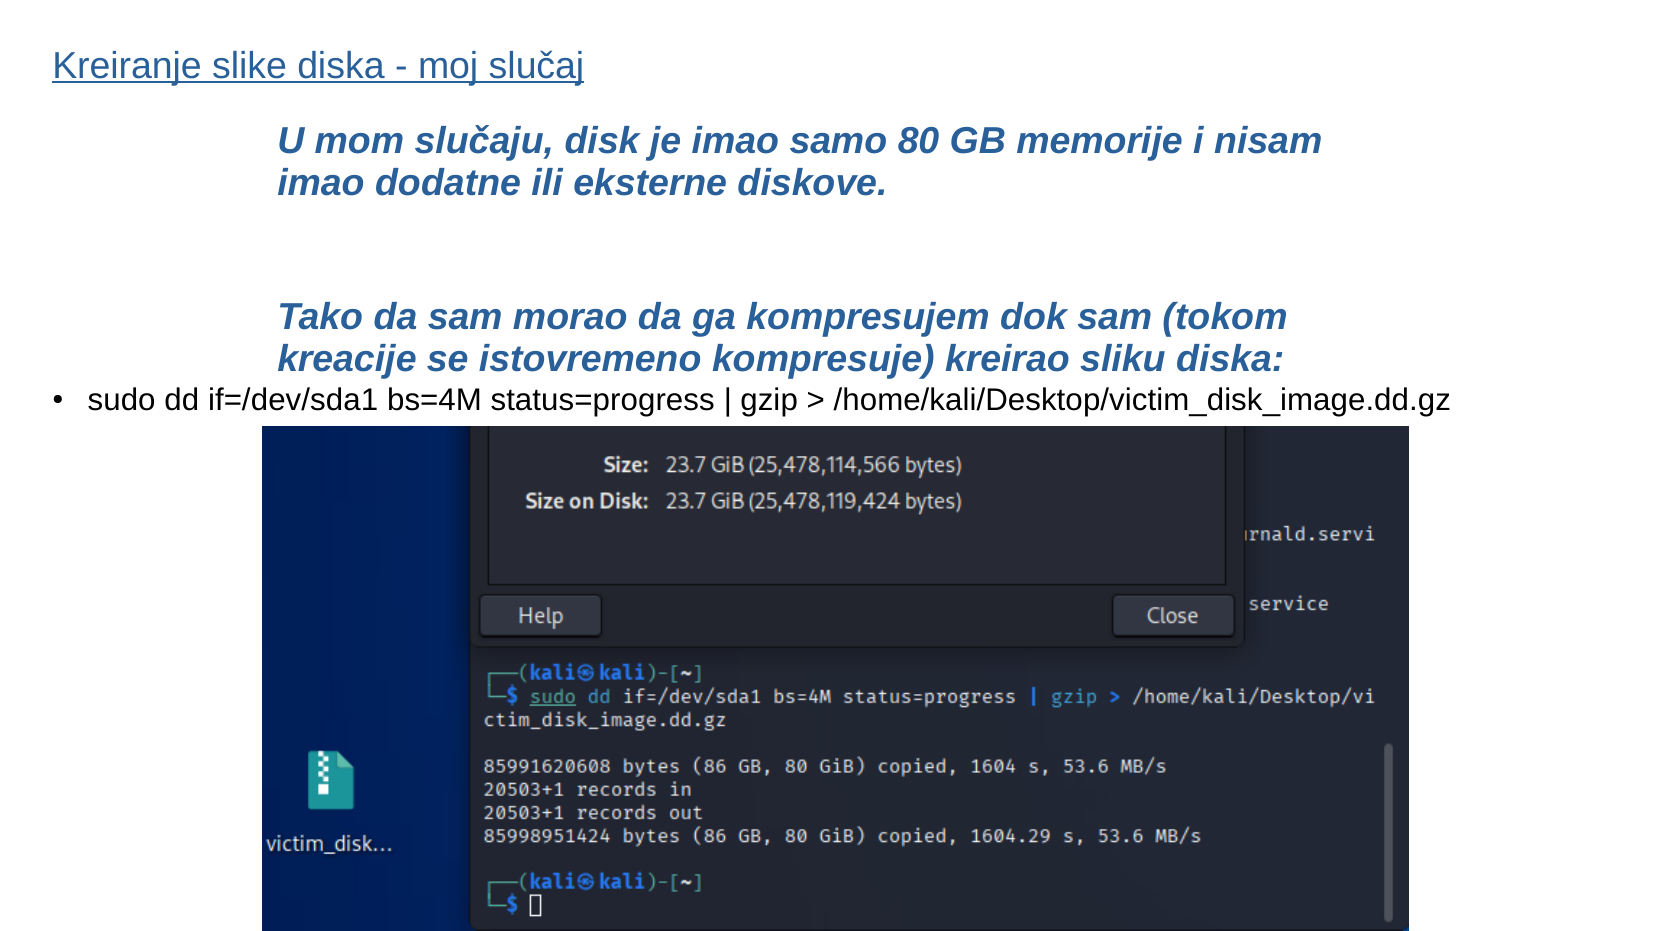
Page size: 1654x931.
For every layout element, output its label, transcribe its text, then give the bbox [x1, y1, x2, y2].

text_box U mom slučaju, disk je imao samo 80 GB memorije i nisam imao dodatne ili eksterne diskove. Tako da sam morao da ga kompresujem dok sam (tokom kreacije se istovremeno kompresuje) kreirao sliku diska: [262, 112, 1426, 263]
picture [262, 426, 1409, 931]
text_box Kreiranje slike diska - moj slučaj [37, 37, 676, 113]
text_box sudo dd if=/dev/sda1 bs=4M status=progress | gzip > /home/kali/Desktop/victim_disk_image.dd.gz [37, 375, 1654, 432]
